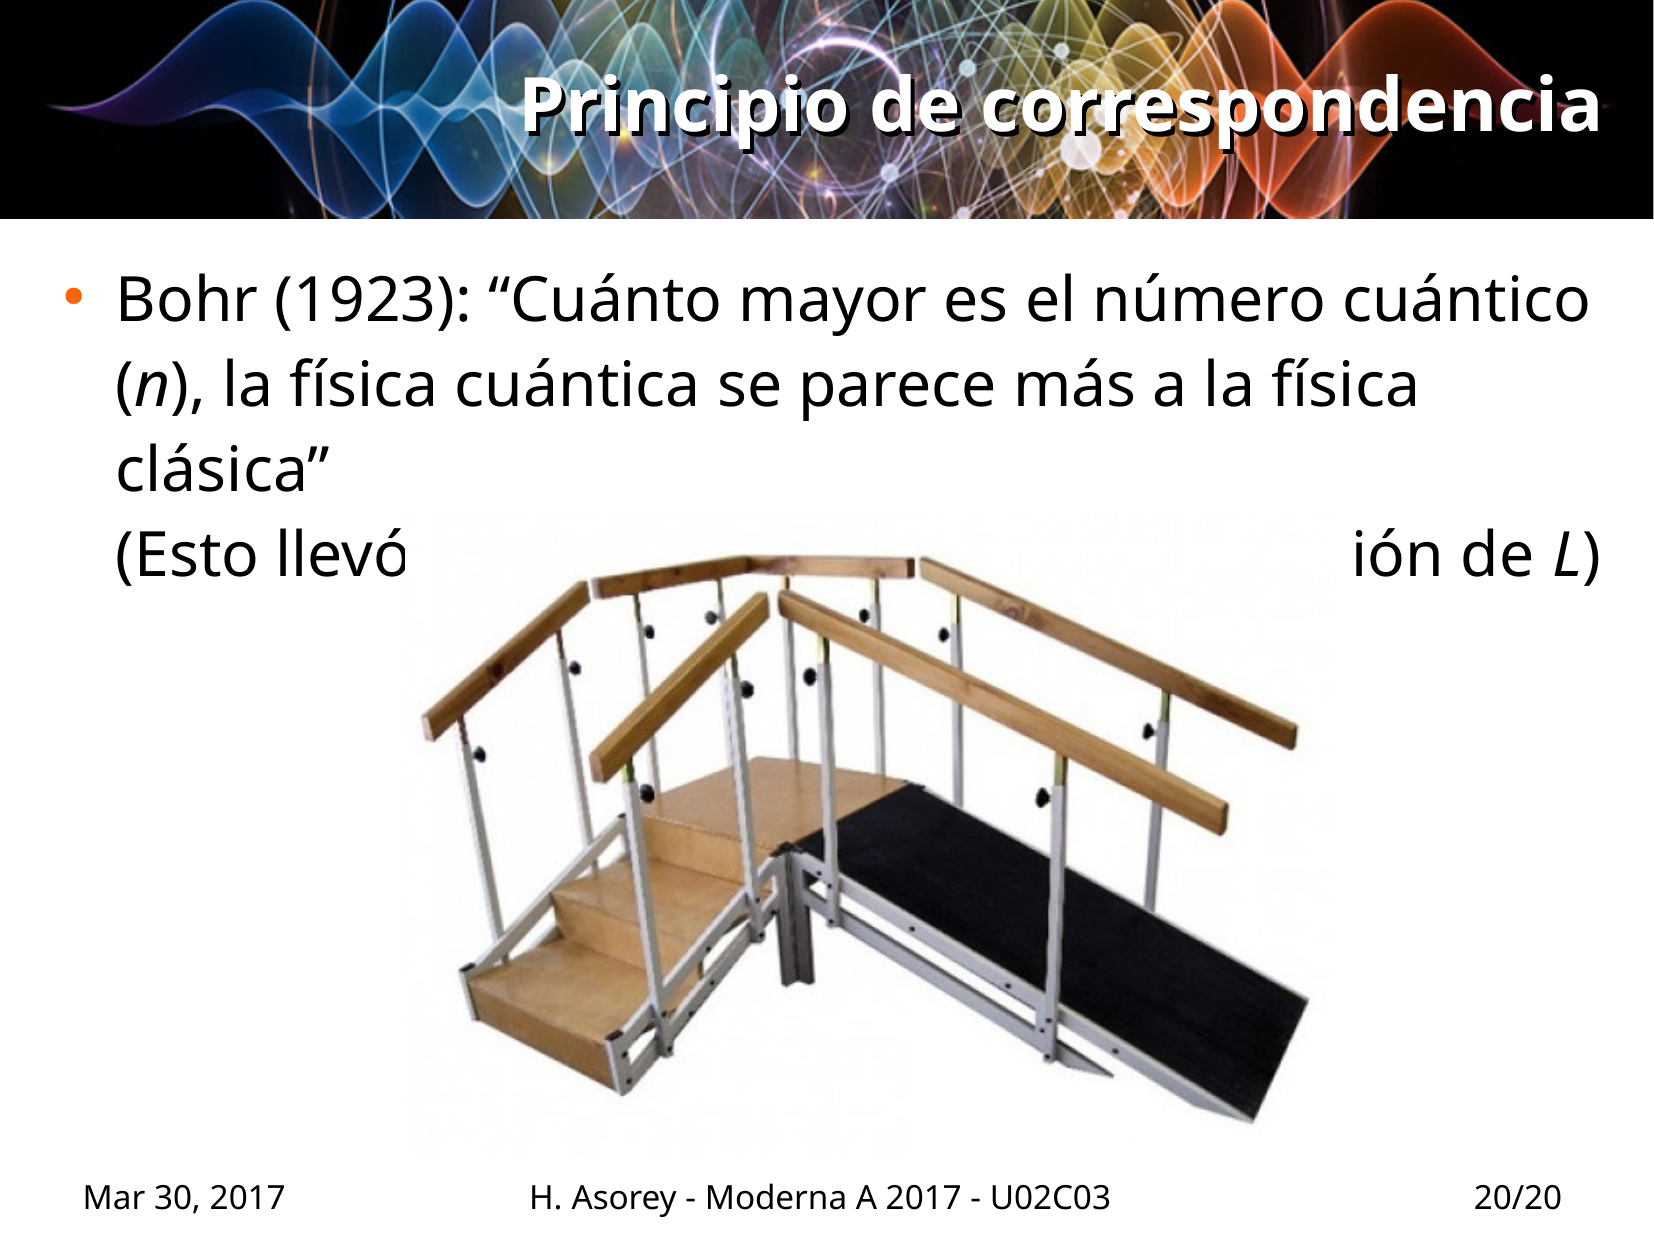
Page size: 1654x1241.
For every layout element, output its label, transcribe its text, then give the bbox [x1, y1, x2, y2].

picture [405, 510, 1351, 1156]
picture [0, 0, 1654, 219]
title Principio de correspondencia [45, 15, 1606, 191]
list Bohr (1923): “Cuánto mayor es el número cuántico (n), la física cuántica se parece más a la física clásica” (Esto llevó a Bohr a establecer la cuantización de L) [45, 255, 1606, 1156]
